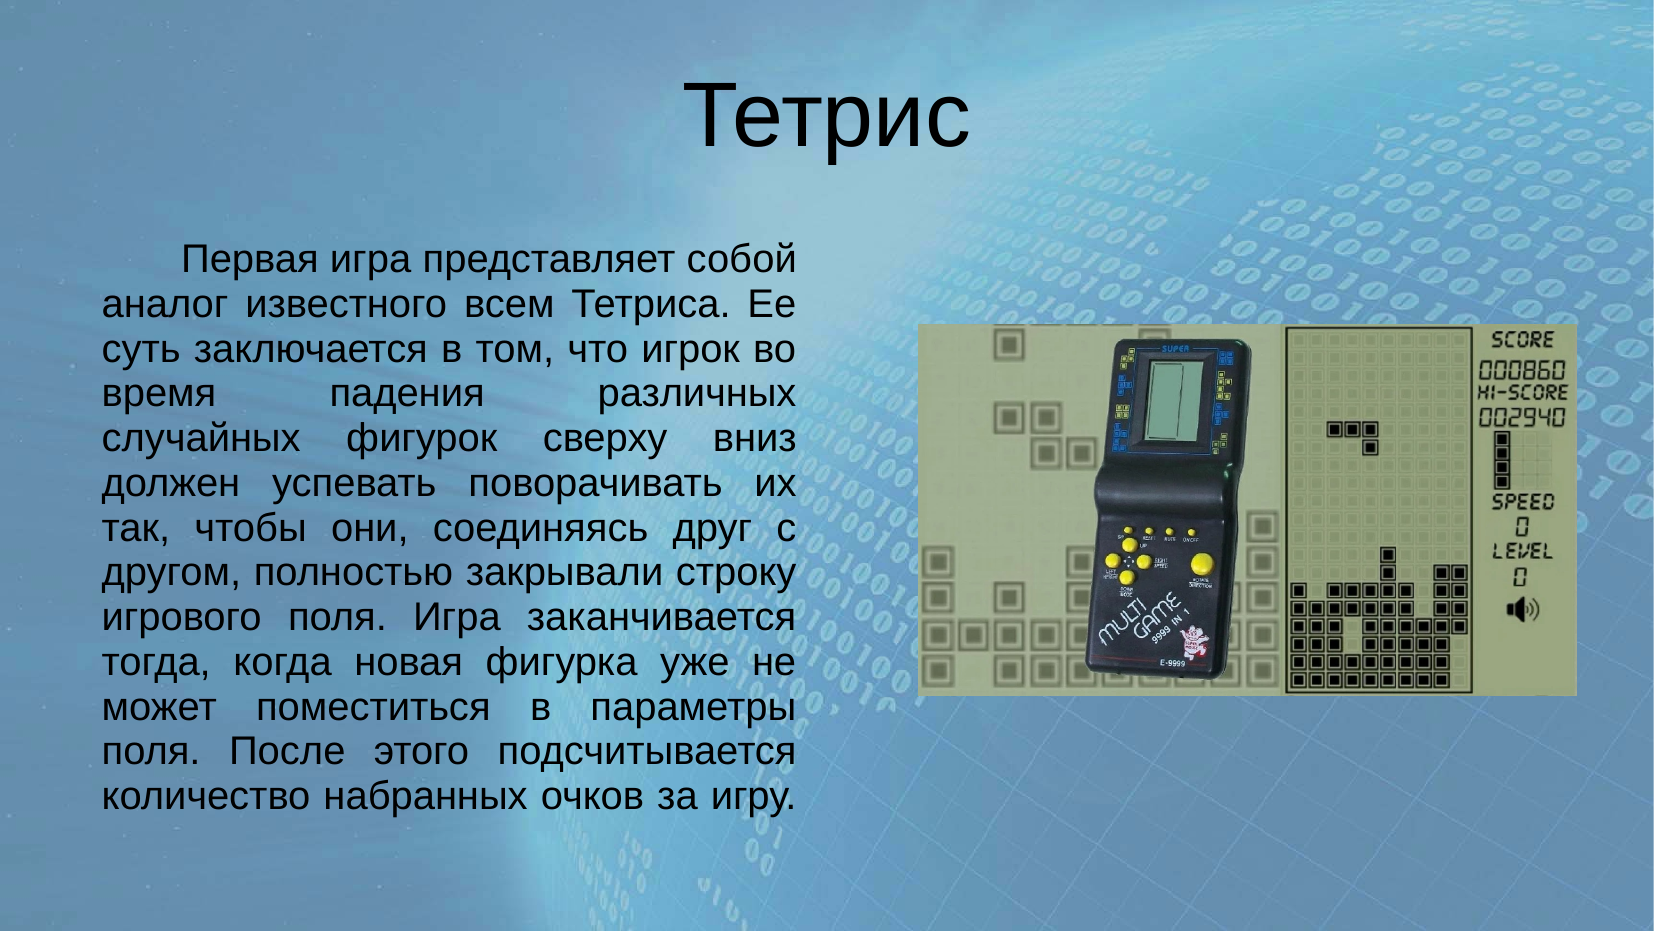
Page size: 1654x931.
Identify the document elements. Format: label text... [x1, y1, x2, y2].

list Первая игра представляет собой аналог известного всем Тетриса. Ее суть заключается в том, что игрок во время падения различных случайных фигурок сверху вниз должен успевать поворачивать их так, чтобы они, соединяясь друг с другом, полностью закрывали строку игрового поля. Игра заканчивается тогда, когда новая фигурка уже не может поместиться в параметры поля. После этого подсчитывается количество набранных очков за игру. [59, 236, 798, 886]
title Тетрис [82, 37, 1571, 193]
picture [0, 0, 1654, 931]
